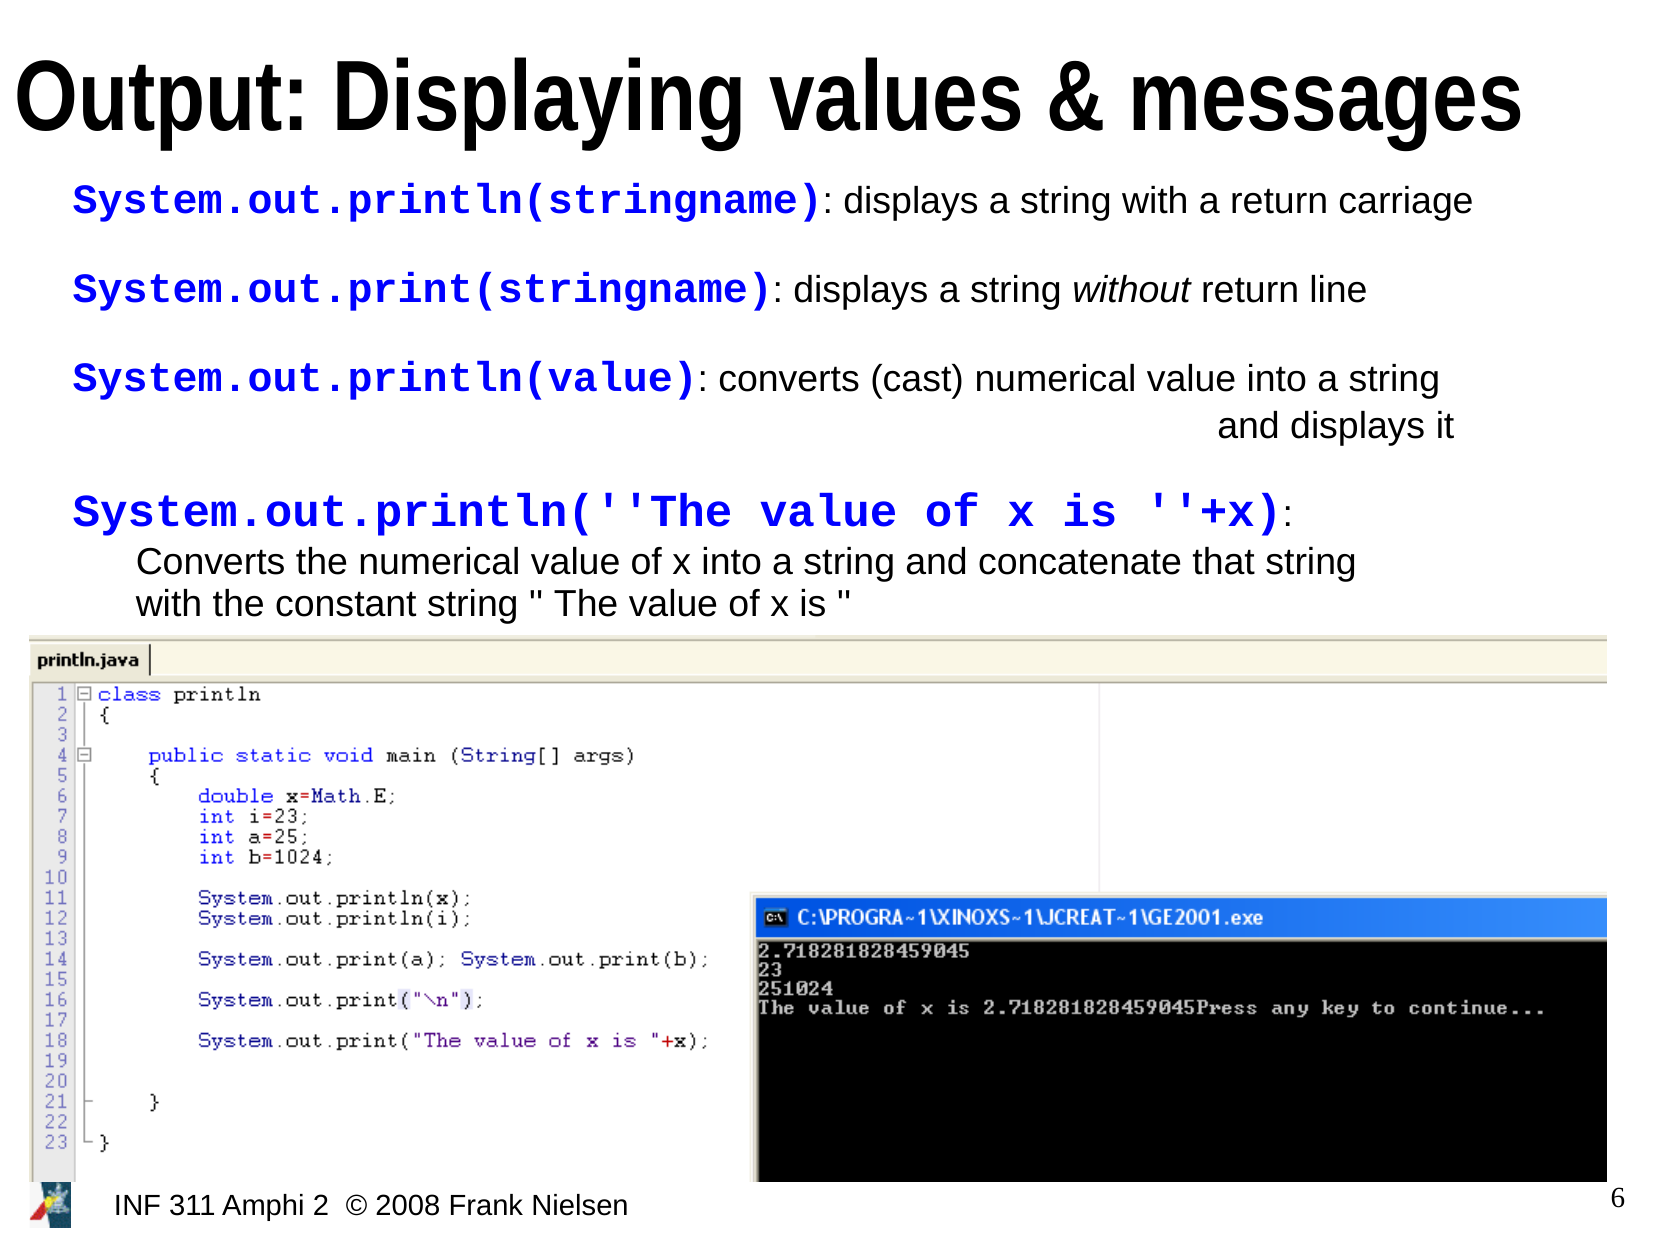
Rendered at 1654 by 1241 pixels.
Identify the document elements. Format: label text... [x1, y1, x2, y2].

picture [29, 635, 1607, 1228]
text_box Output: Displaying values & messages [0, 29, 1654, 159]
text_box System.out.println(stringname): displays a string with a return carriage System.out.print(stringname): displays a string without return line System.out.println(value): converts (cast) numerical value into a string and displays it System.out.println(''The value of x is ''+x): Converts the numerical value of x into a string and concatenate that string with the constant string '' The value of x is '' [47, 171, 1501, 634]
